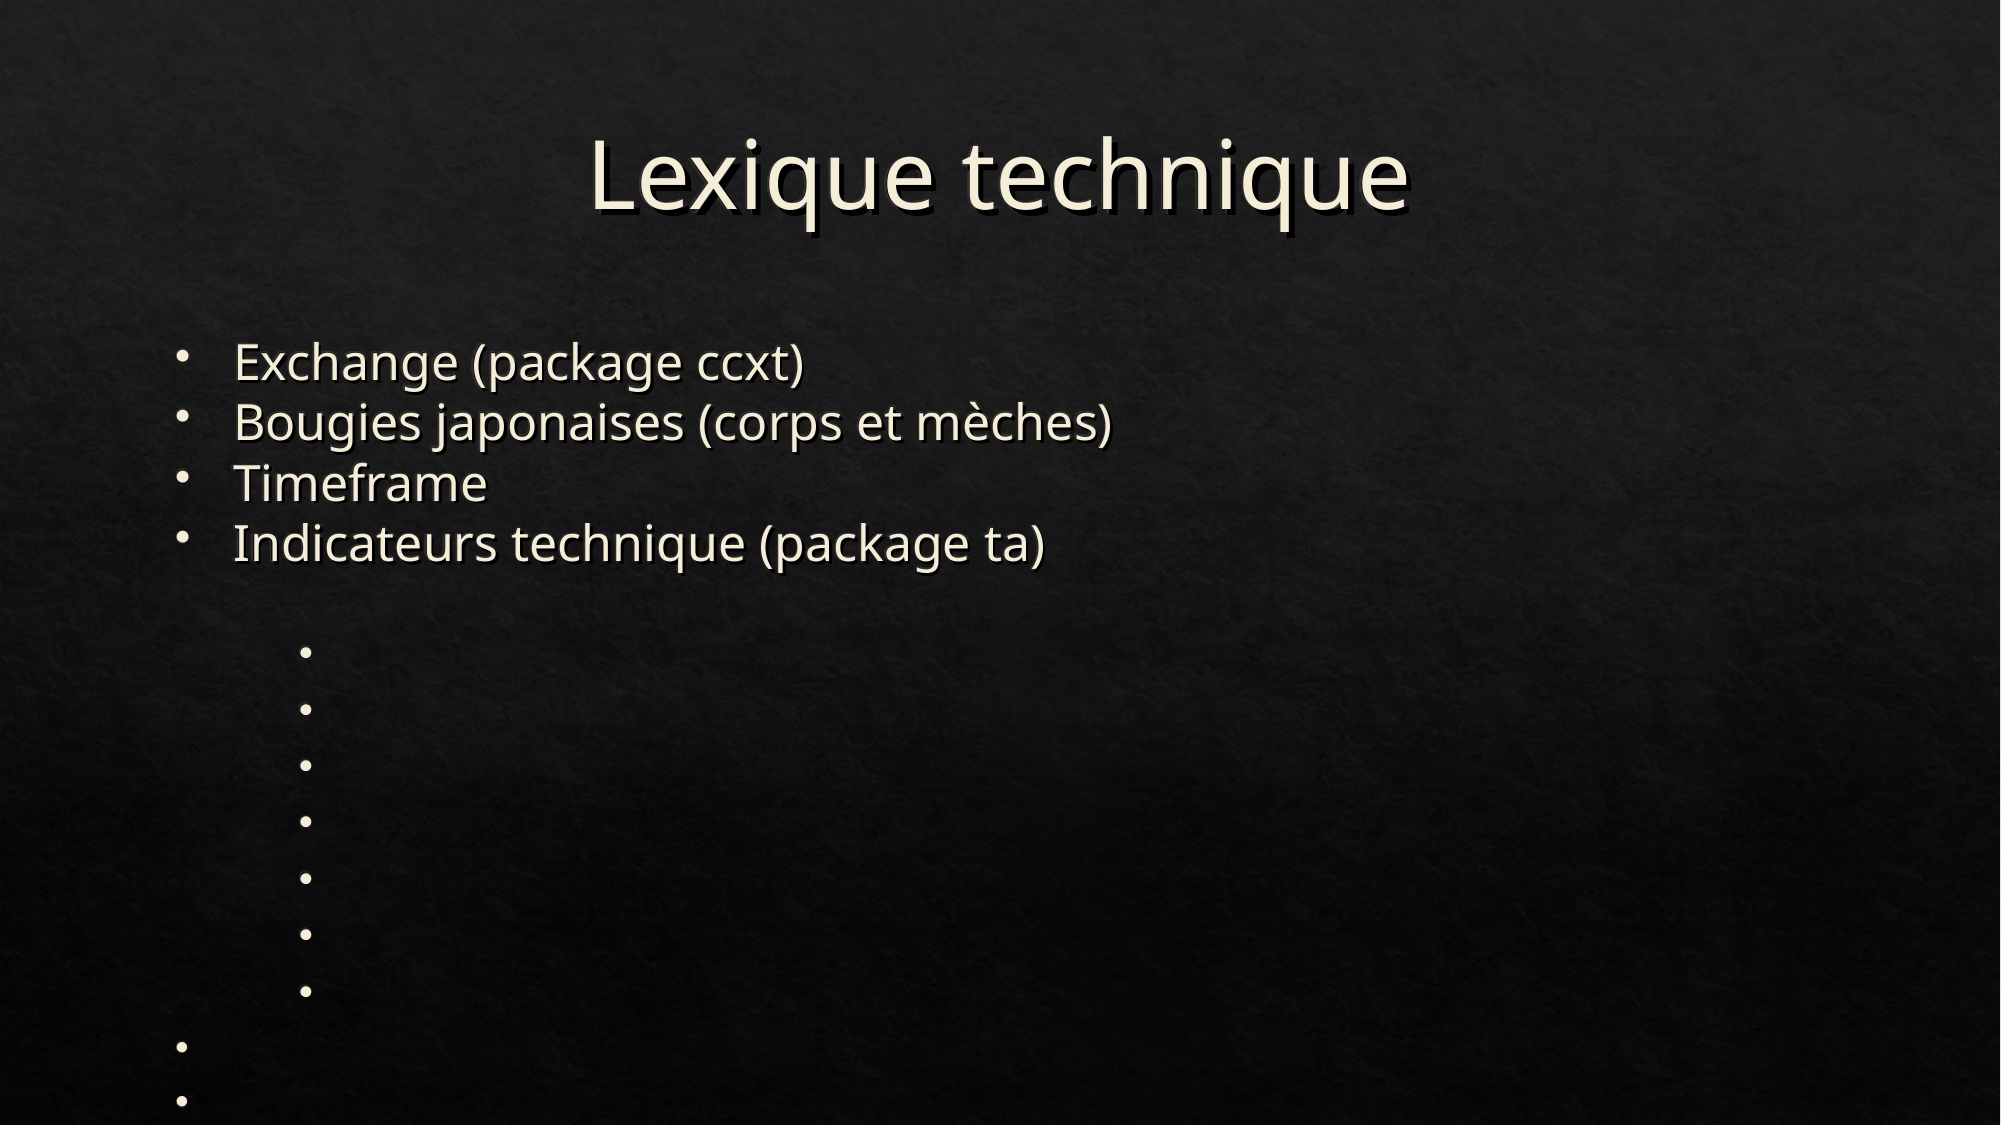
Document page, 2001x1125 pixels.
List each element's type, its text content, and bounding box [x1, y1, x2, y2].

title Lexique technique [149, 75, 1849, 282]
list Exchange (package ccxt) Bougies japonaises (corps et mèches) Timeframe Indicateurs technique (package ta) [149, 334, 1849, 997]
